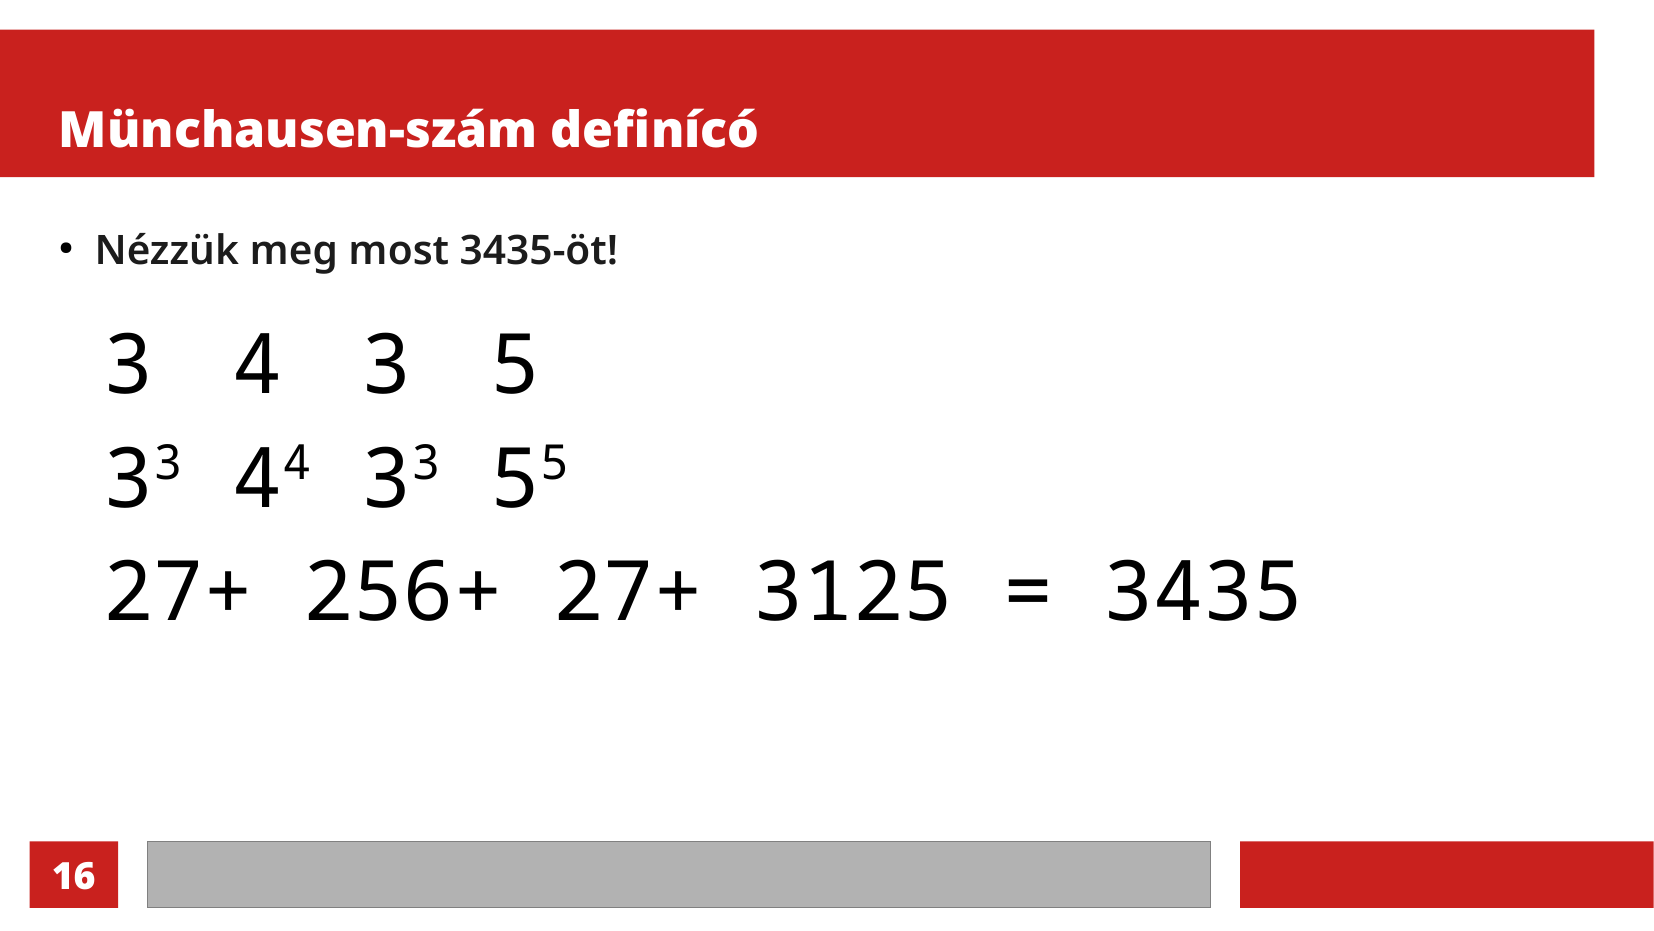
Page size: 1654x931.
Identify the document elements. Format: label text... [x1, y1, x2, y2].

title Münchausen-szám definícó [59, 44, 1595, 163]
text_box 3 4 3 5 33 44 33 55 27+ 256+ 27+ 3125 = 3435 [88, 297, 1625, 815]
list Nézzük meg most 3435-öt! [59, 221, 1565, 532]
